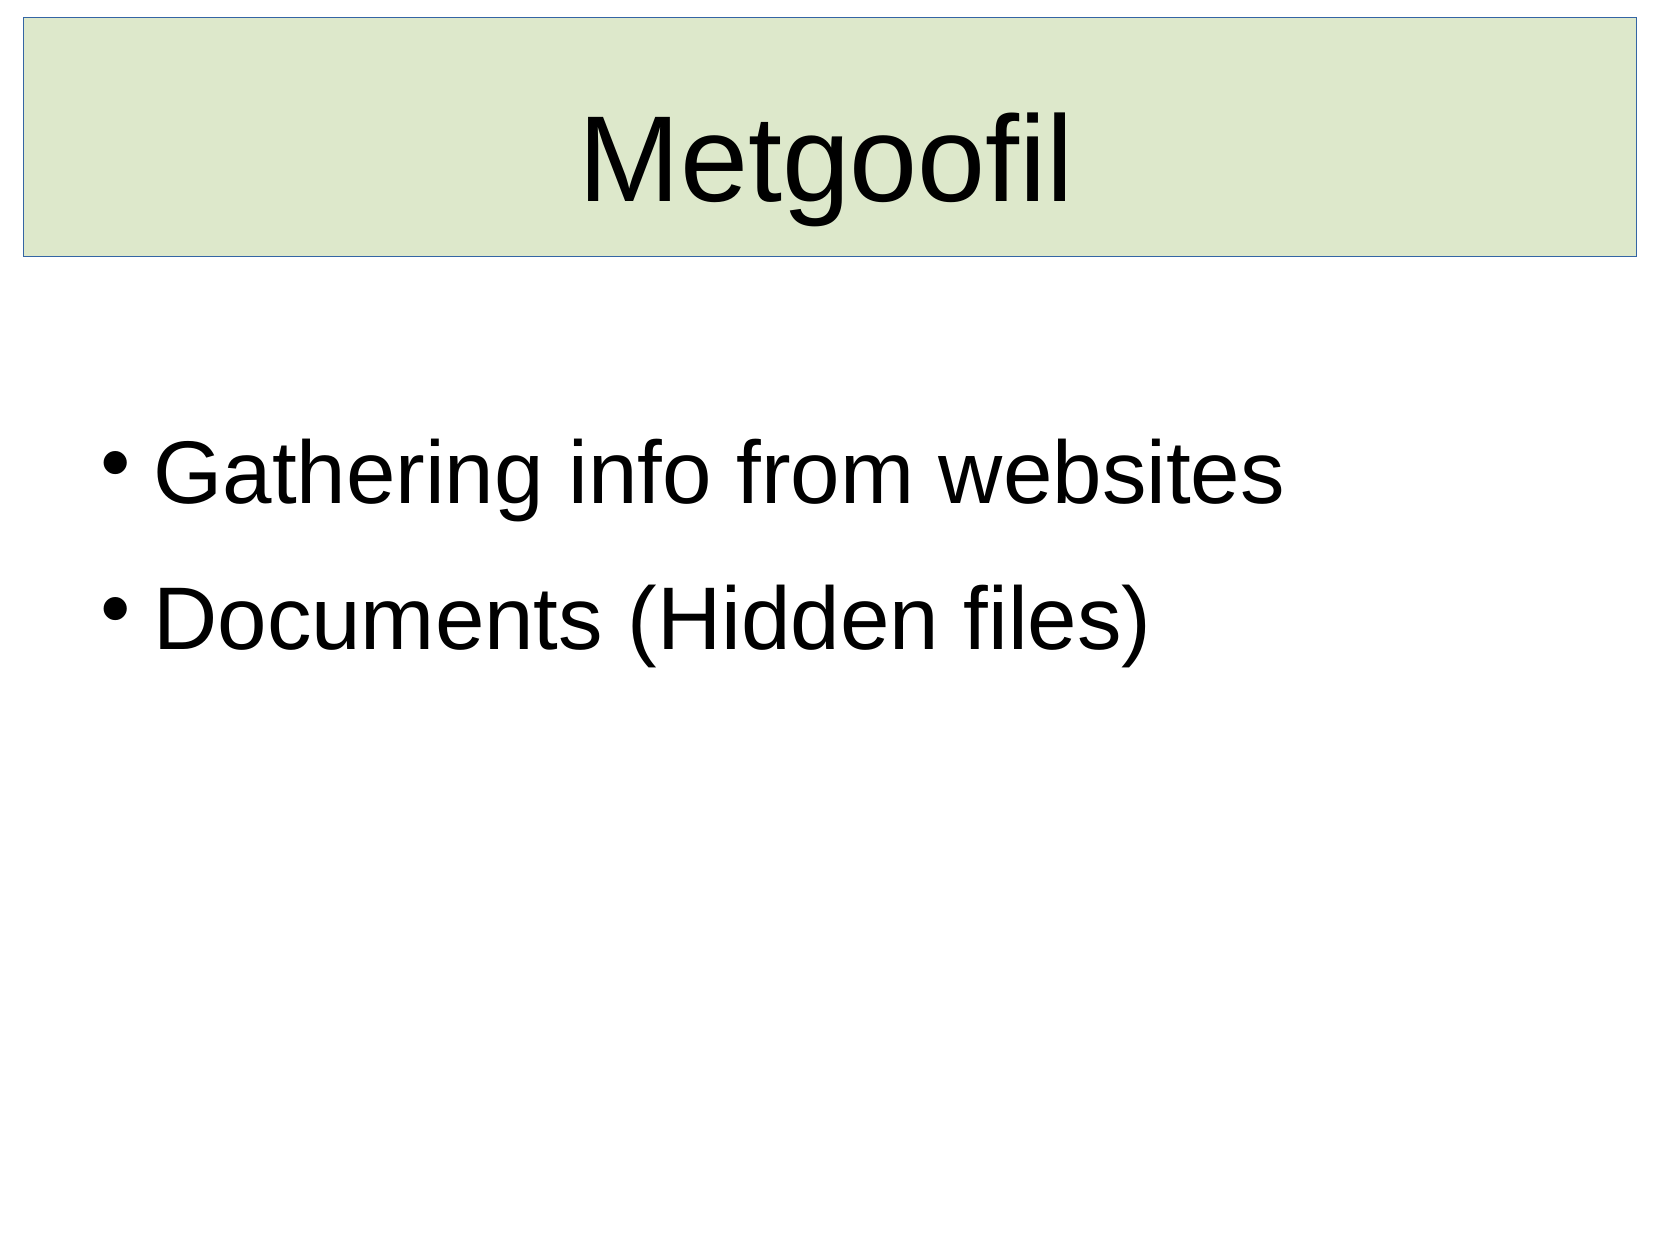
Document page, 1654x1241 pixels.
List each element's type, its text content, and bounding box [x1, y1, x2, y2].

text_box [23, 17, 1637, 257]
text_box Metgoofil [82, 49, 1571, 257]
text_box Gathering info from websites Documents (Hidden files) [82, 414, 1571, 1134]
